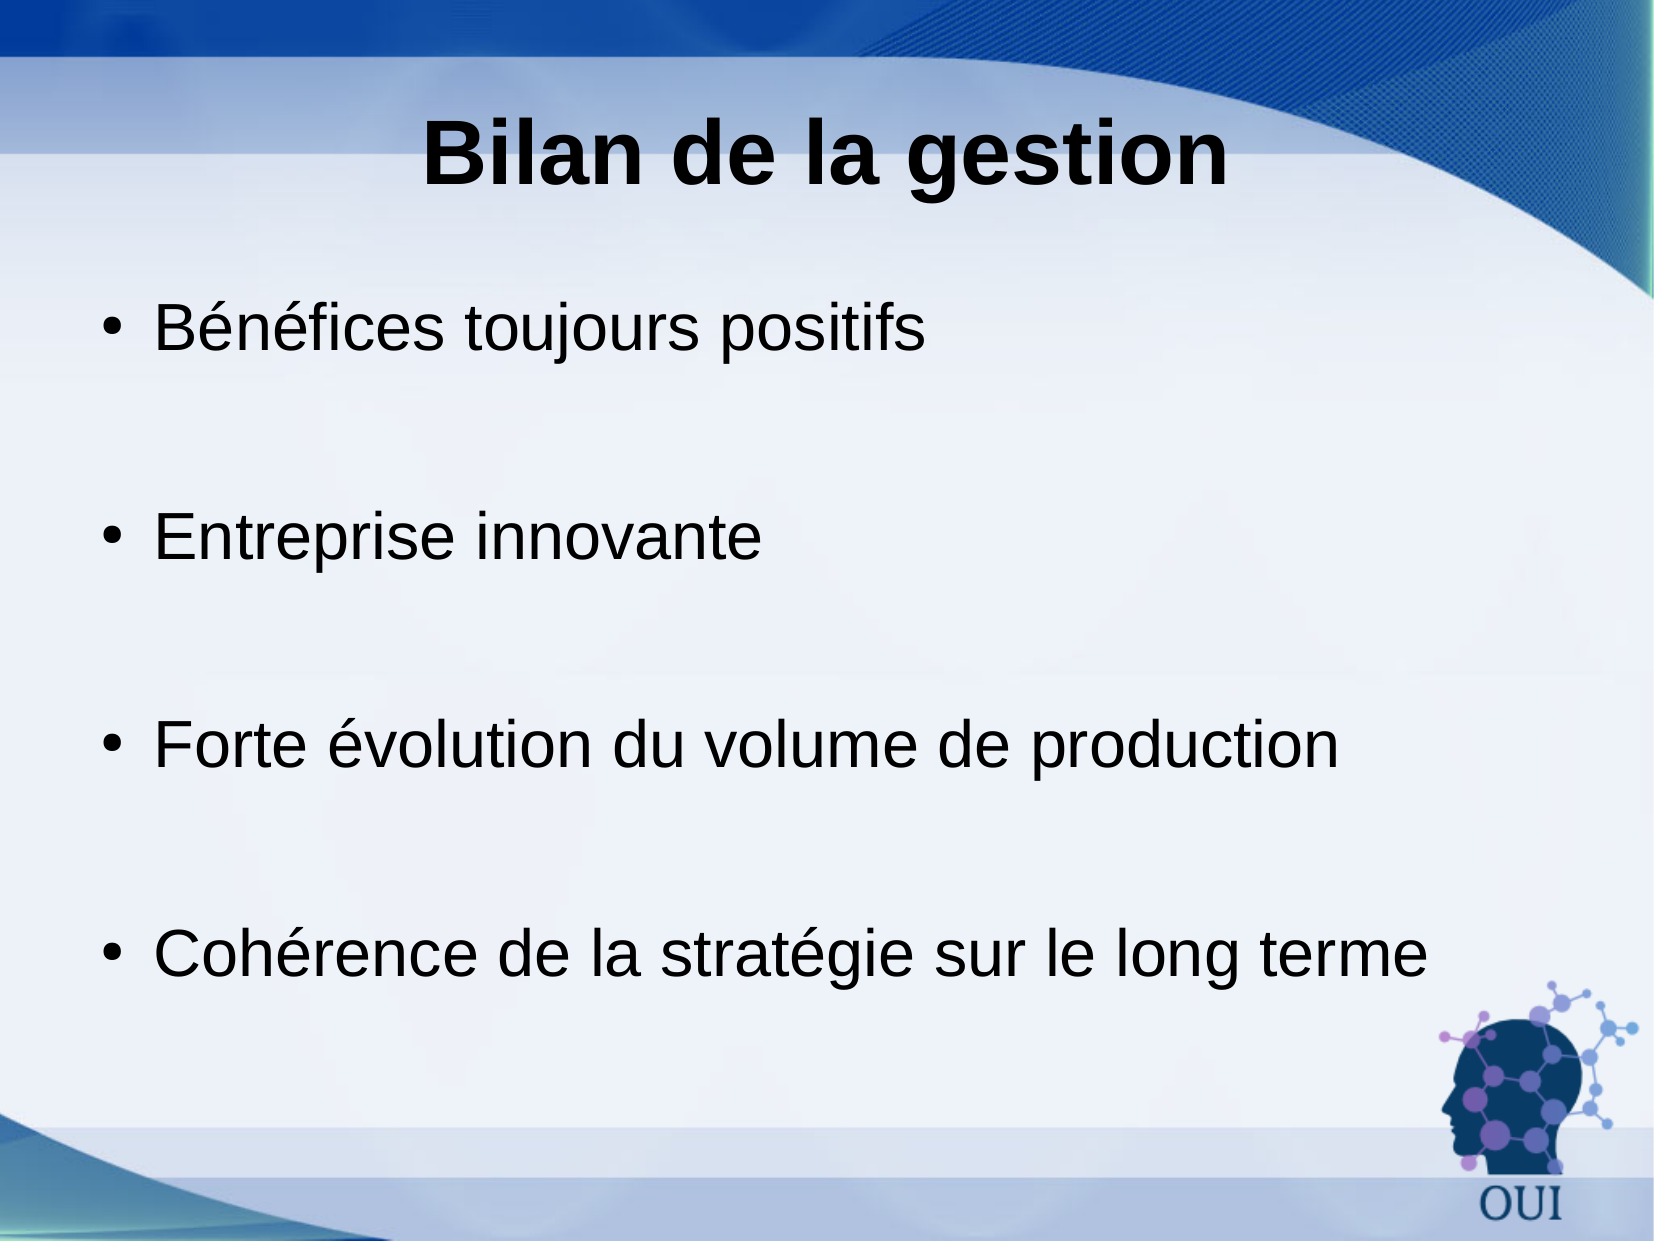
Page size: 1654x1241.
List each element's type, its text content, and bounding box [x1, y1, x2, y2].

picture [0, 0, 1654, 1241]
title Bilan de la gestion [82, 49, 1571, 257]
list Bénéfices toujours positifs Entreprise innovante Forte évolution du volume de production Cohérence de la stratégie sur le long terme [82, 290, 1571, 1010]
